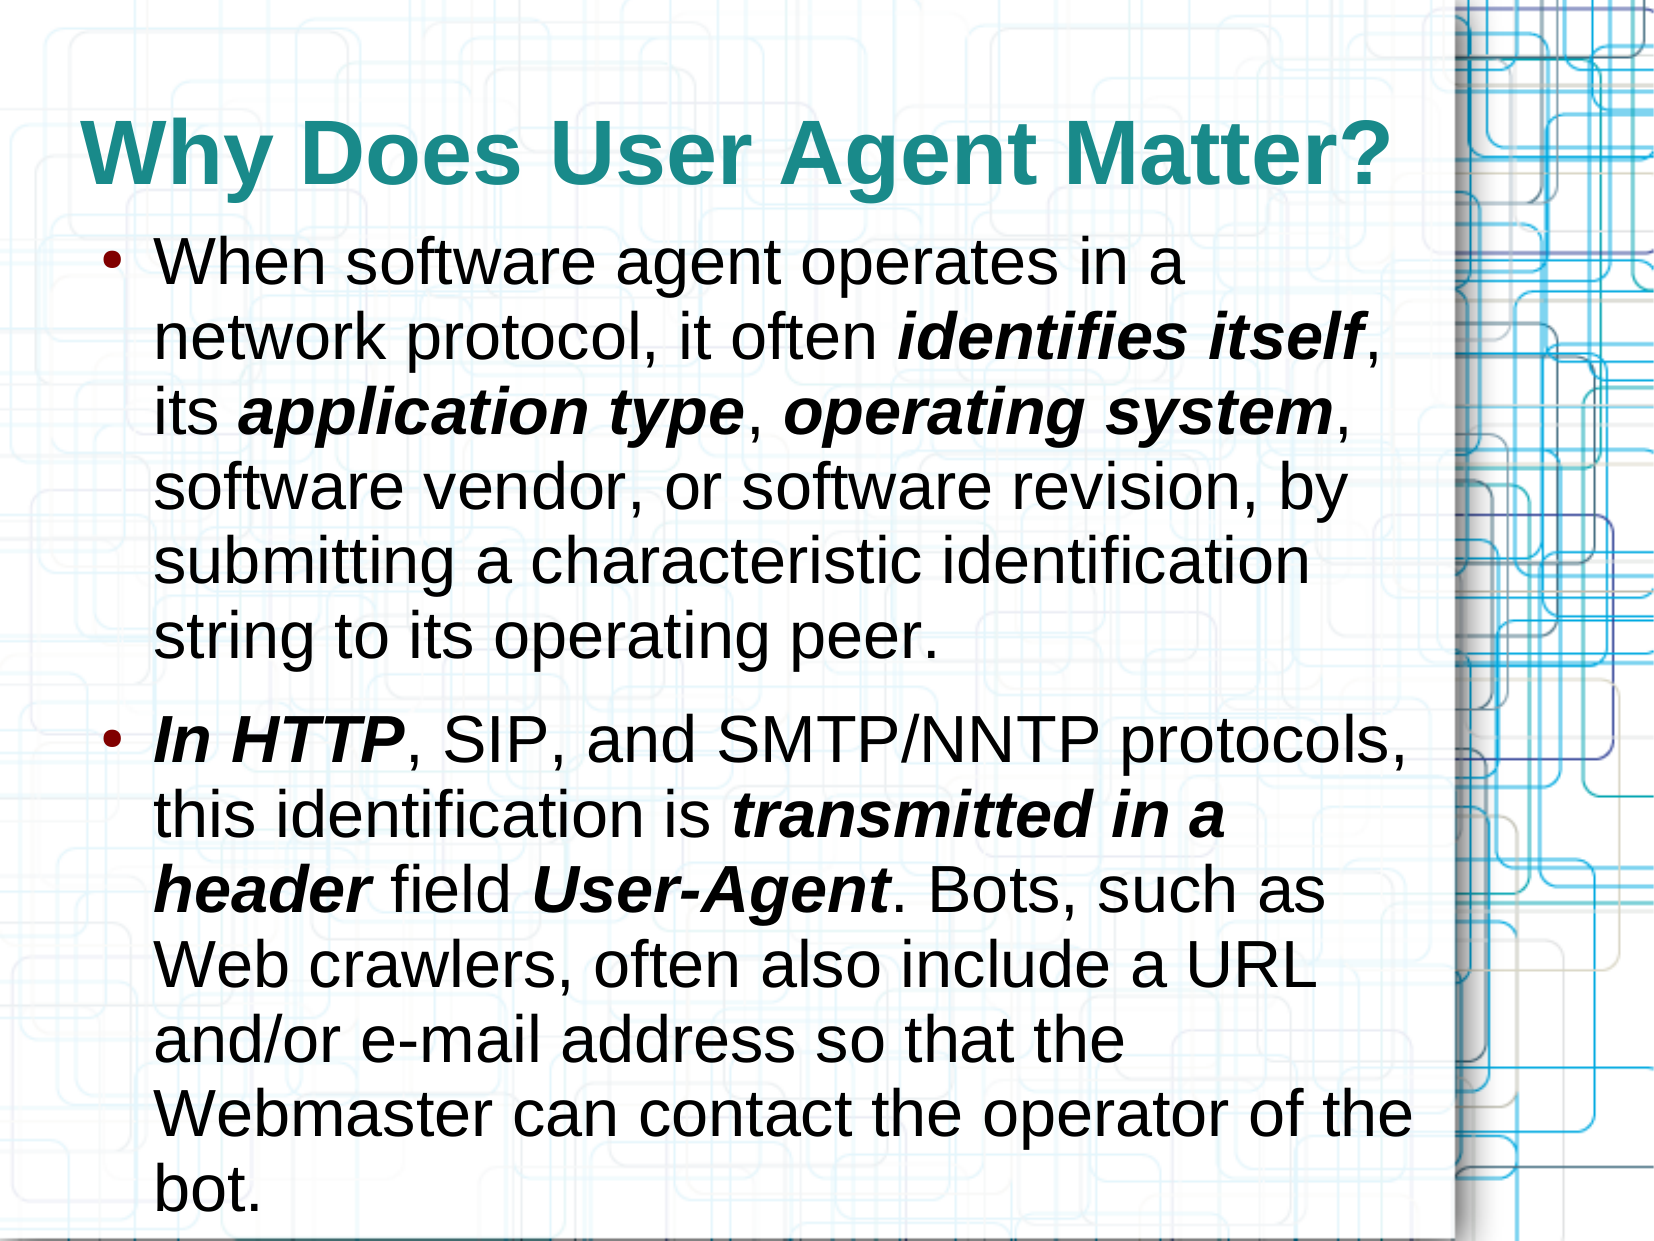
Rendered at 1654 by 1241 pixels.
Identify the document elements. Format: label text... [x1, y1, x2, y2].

list When software agent operates in a network protocol, it often identifies itself, its application type, operating system, software vendor, or software revision, by submitting a characteristic identification string to its operating peer. In HTTP, SIP, and SMTP/NNTP protocols, this identification is transmitted in a header field User-Agent. Bots, such as Web crawlers, often also include a URL and/or e-mail address so that the Webmaster can contact the operator of the bot. [82, 224, 1418, 1226]
picture [0, 0, 1654, 1241]
title Why Does User Agent Matter? [59, 49, 1418, 257]
